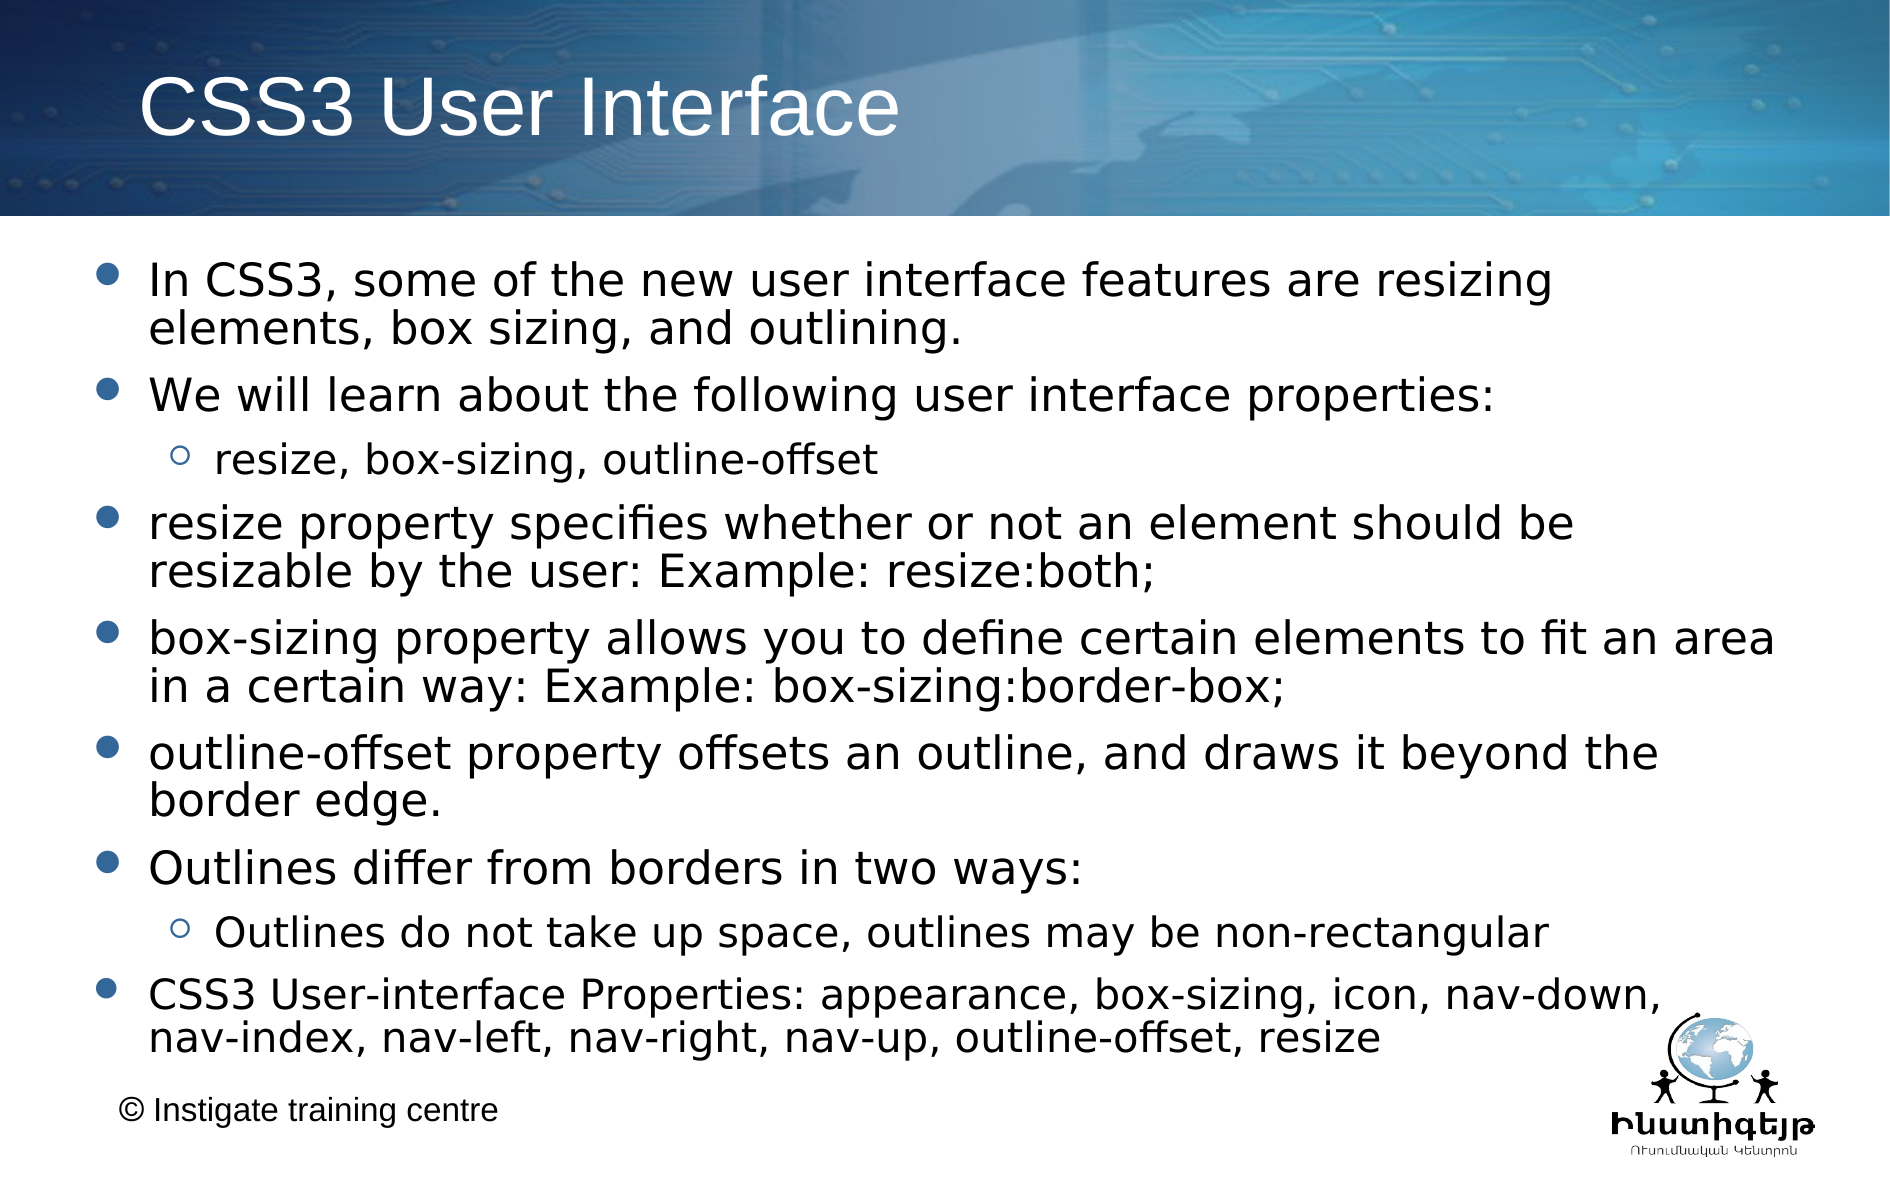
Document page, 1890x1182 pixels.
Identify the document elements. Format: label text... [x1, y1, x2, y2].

list In CSS3, some of the new user interface features are resizing elements, box sizing, and outlining. We will learn about the following user interface properties: resize, box-sizing, outline-offset resize property specifies whether or not an element should be resizable by the user: Example: resize:both; box-sizing property allows you to define certain elements to fit an area in a certain way: Example: box-sizing:border-box; outline-offset property offsets an outline, and draws it beyond the border edge. Outlines differ from borders in two ways: Outlines do not take up space, outlines may be non-rectangular CSS3 User-interface Properties: appearance, box-sizing, icon, nav-down, nav-index, nav-left, nav-right, nav-up, outline-offset, resize [93, 258, 1783, 285]
picture [0, 0, 1890, 216]
picture [1612, 1012, 1815, 1157]
text_box CSS3 User Interface [138, 82, 1801, 93]
